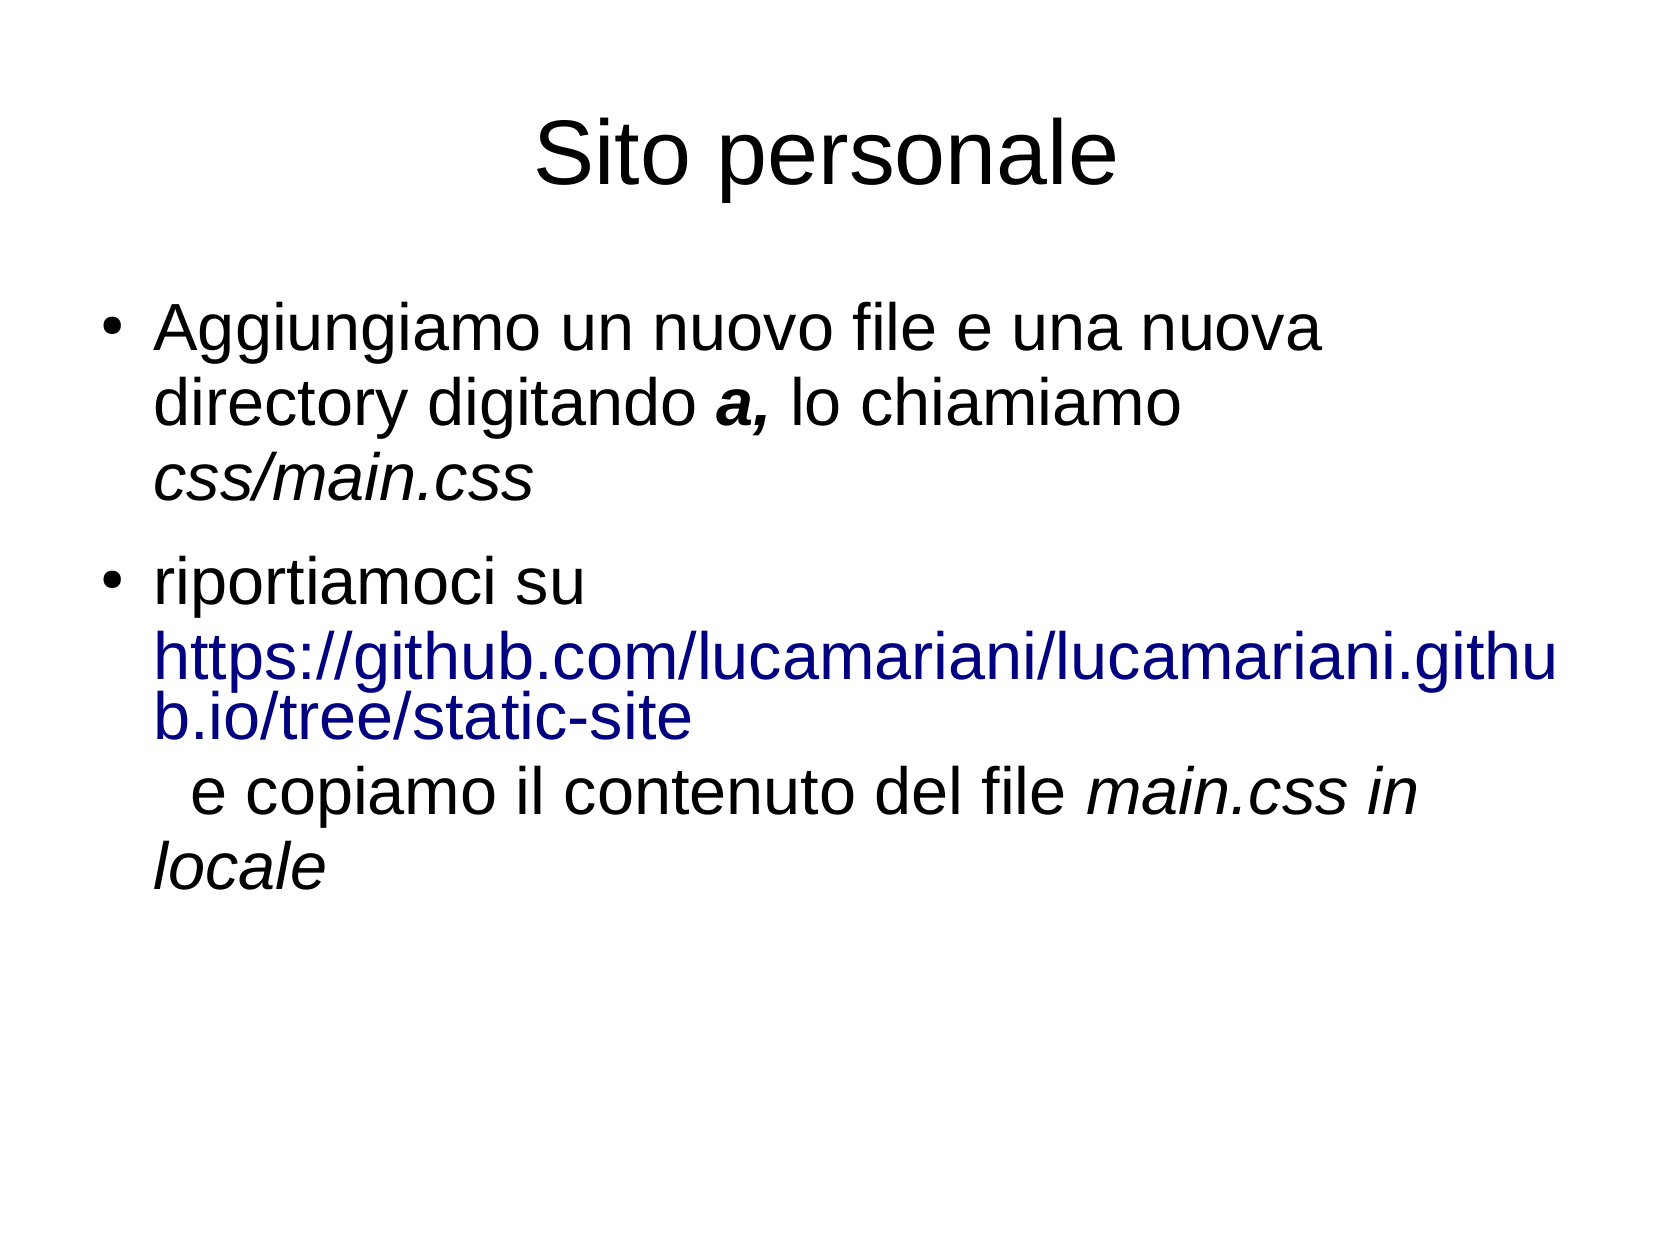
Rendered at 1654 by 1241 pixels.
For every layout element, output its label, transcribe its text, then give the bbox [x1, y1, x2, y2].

title Sito personale [82, 49, 1571, 257]
list Aggiungiamo un nuovo file e una nuova directory digitando a, lo chiamiamo css/main.css riportiamoci su https://github.com/lucamariani/lucamariani.github.io/tree/static-site e copiamo il contenuto del file main.css in locale [82, 290, 1571, 1051]
